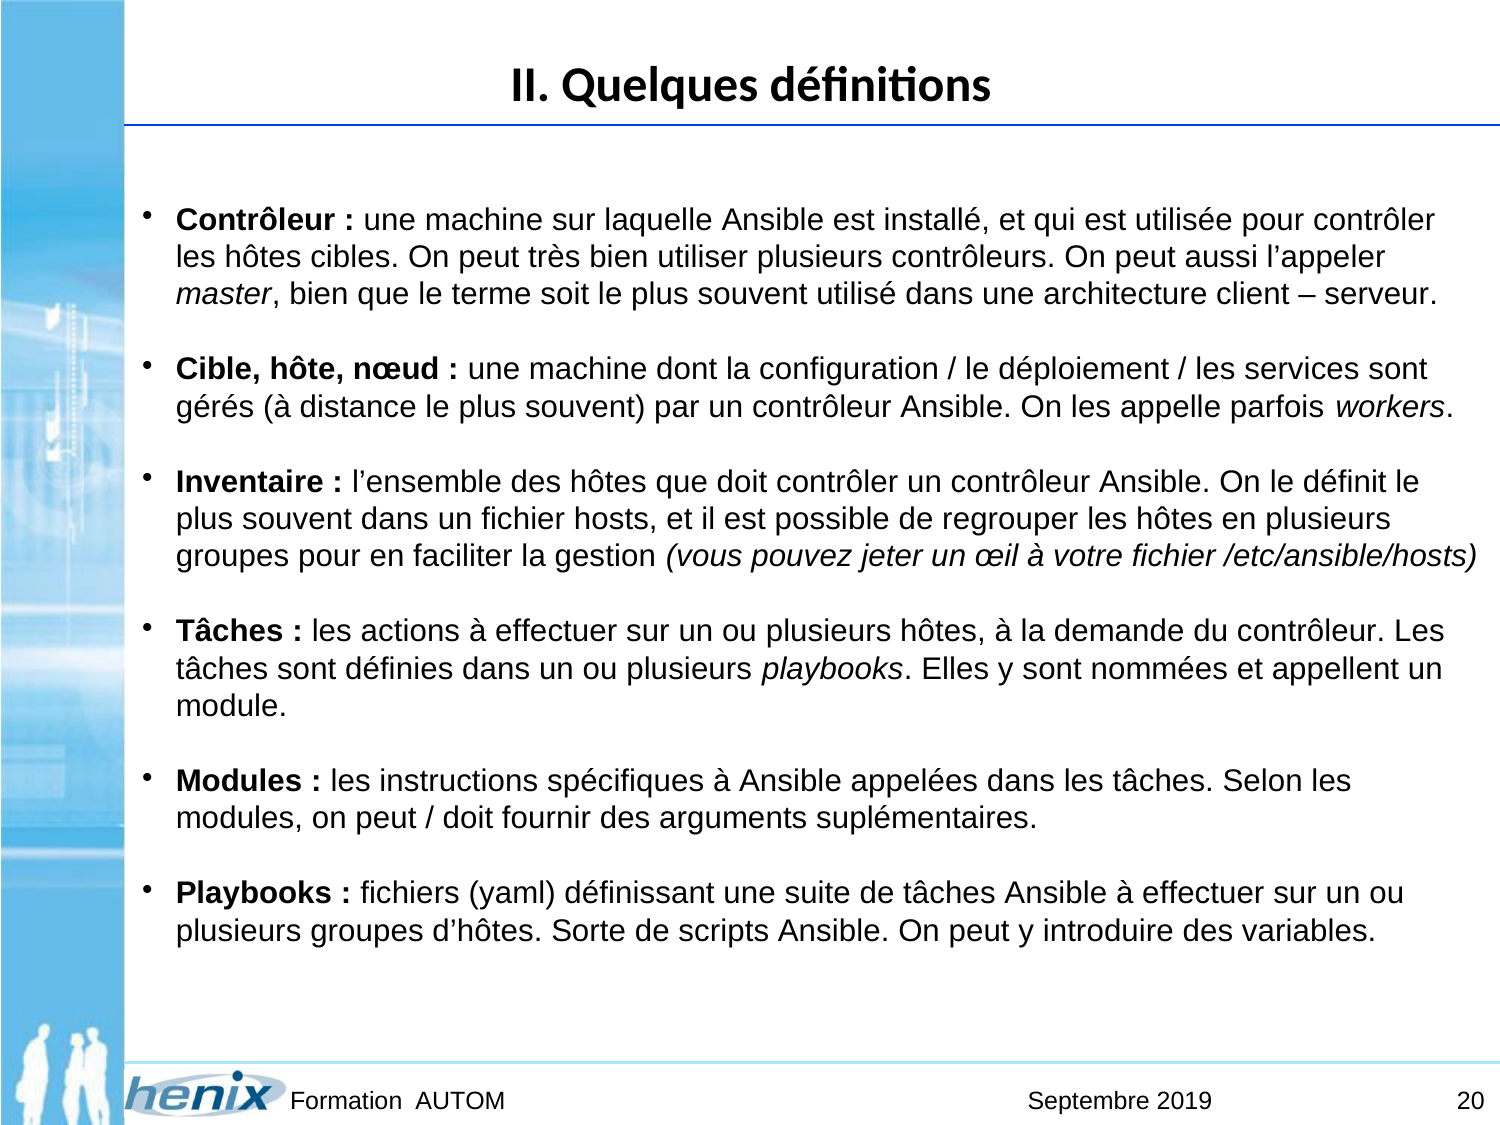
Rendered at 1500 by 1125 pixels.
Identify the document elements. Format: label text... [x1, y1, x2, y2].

text_box [123, 1070, 287, 1117]
text_box II. Quelques définitions [138, 50, 1363, 112]
text_box Septembre 2019 [1025, 1084, 1312, 1115]
text_box 20 [1454, 1084, 1488, 1115]
text_box Contrôleur : une machine sur laquelle Ansible est installé, et qui est utilisée pour contrôler les hôtes cibles. On peut très bien utiliser plusieurs contrôleurs. On peut aussi l’appeler master, bien que le terme soit le plus souvent utilisé dans une architecture client – serveur. Cible, hôte, nœud : une machine dont la configuration / le déploiement / les services sont gérés (à distance le plus souvent) par un contrôleur Ansible. On les appelle parfois workers. Inventaire : l’ensemble des hôtes que doit contrôler un contrôleur Ansible. On le définit le plus souvent dans un fichier hosts, et il est possible de regrouper les hôtes en plusieurs groupes pour en faciliter la gestion (vous pouvez jeter un œil à votre fichier /etc/ansible/hosts) Tâches : les actions à effectuer sur un ou plusieurs hôtes, à la demande du contrôleur. Les tâches sont définies dans un ou plusieurs playbooks. Elles y sont nommées et appellent un module. Modules : les instructions spécifiques à Ansible appelées dans les tâches. Selon les modules, on peut / doit fournir des arguments suplémentaires. Playbooks : fichiers (yaml) définissant une suite de tâches Ansible à effectuer sur un ou plusieurs groupes d’hôtes. Sorte de scripts Ansible. On peut y introduire des variables. [127, 191, 1498, 983]
text_box Formation AUTOM [288, 1084, 507, 1115]
picture [0, 0, 126, 1125]
